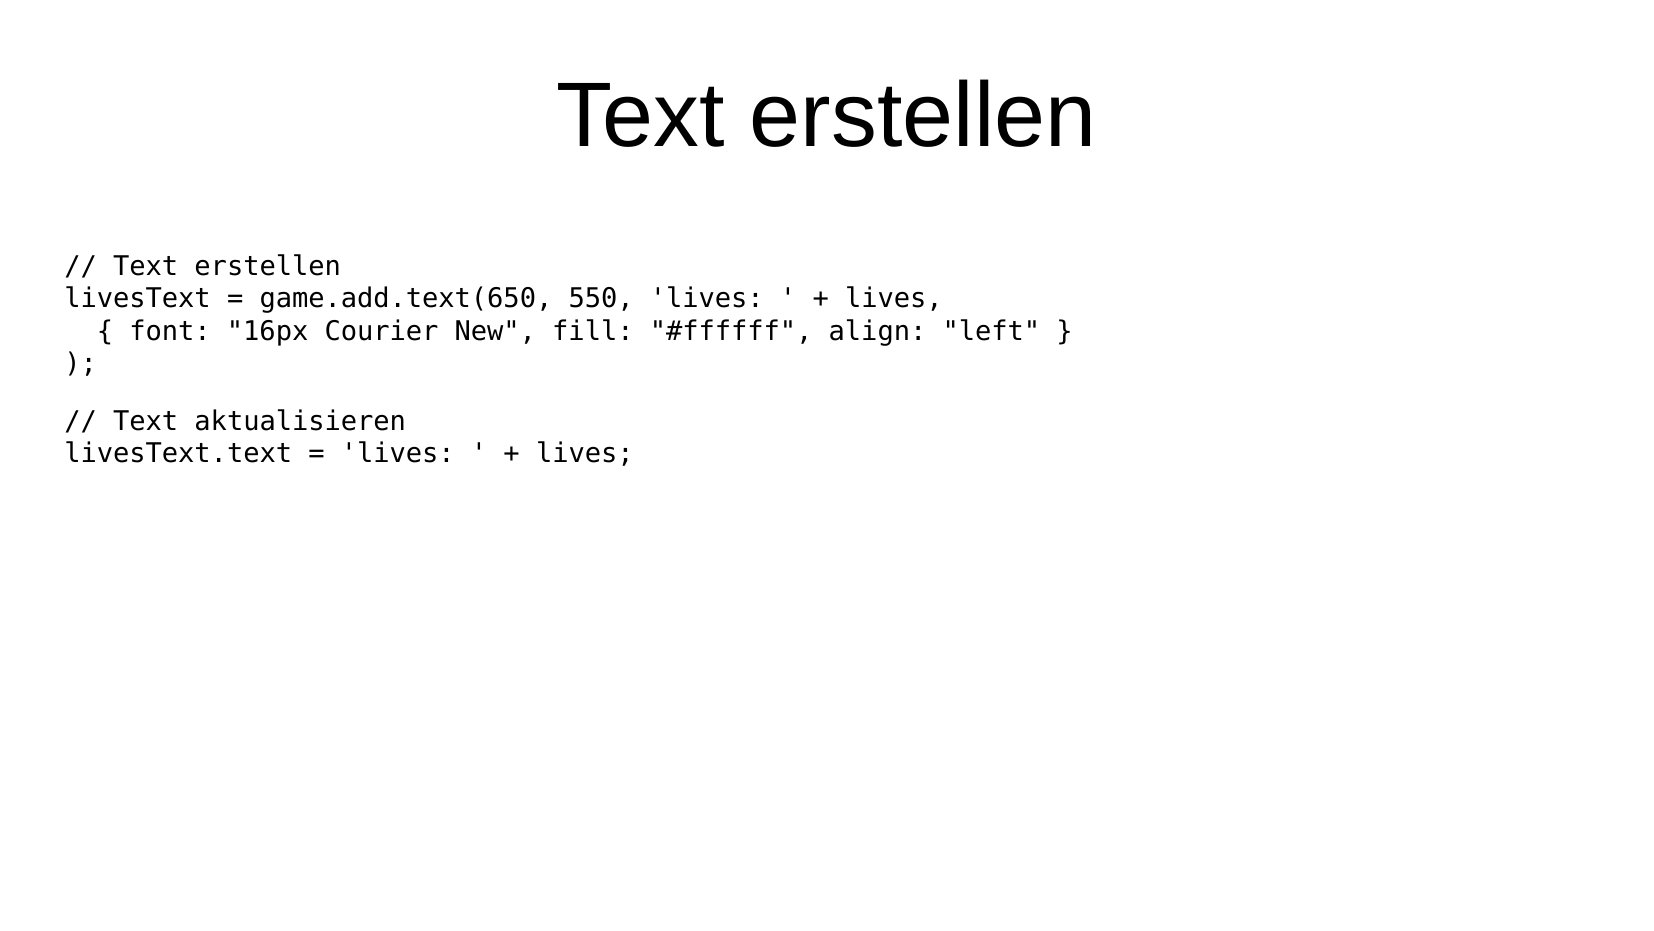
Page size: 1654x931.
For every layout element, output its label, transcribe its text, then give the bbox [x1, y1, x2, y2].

text_box // Text erstellen livesText = game.add.text(650, 550, 'lives: ' + lives, { font: "16px Courier New", fill: "#ffffff", align: "left" } ); // Text aktualisieren livesText.text = 'lives: ' + lives; [49, 243, 1608, 689]
title Text erstellen [82, 37, 1571, 193]
